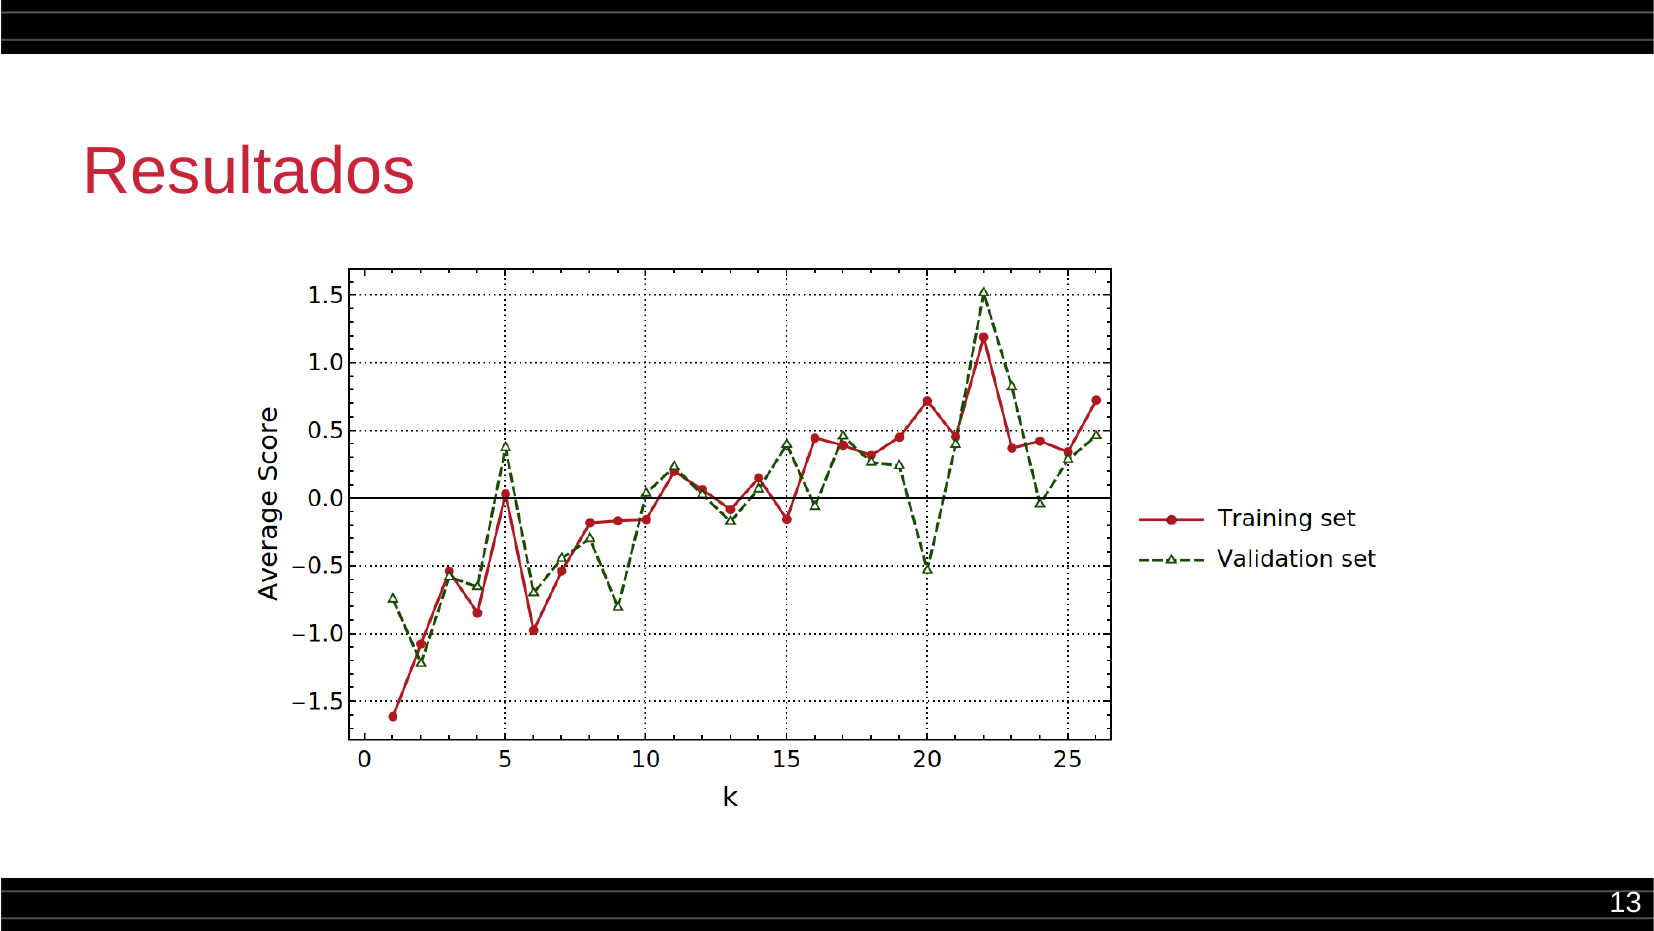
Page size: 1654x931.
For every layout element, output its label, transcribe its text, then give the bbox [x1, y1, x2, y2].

picture [1, 878, 1654, 931]
picture [236, 246, 1430, 815]
picture [1, 0, 1654, 54]
title Resultados [82, 92, 1571, 249]
